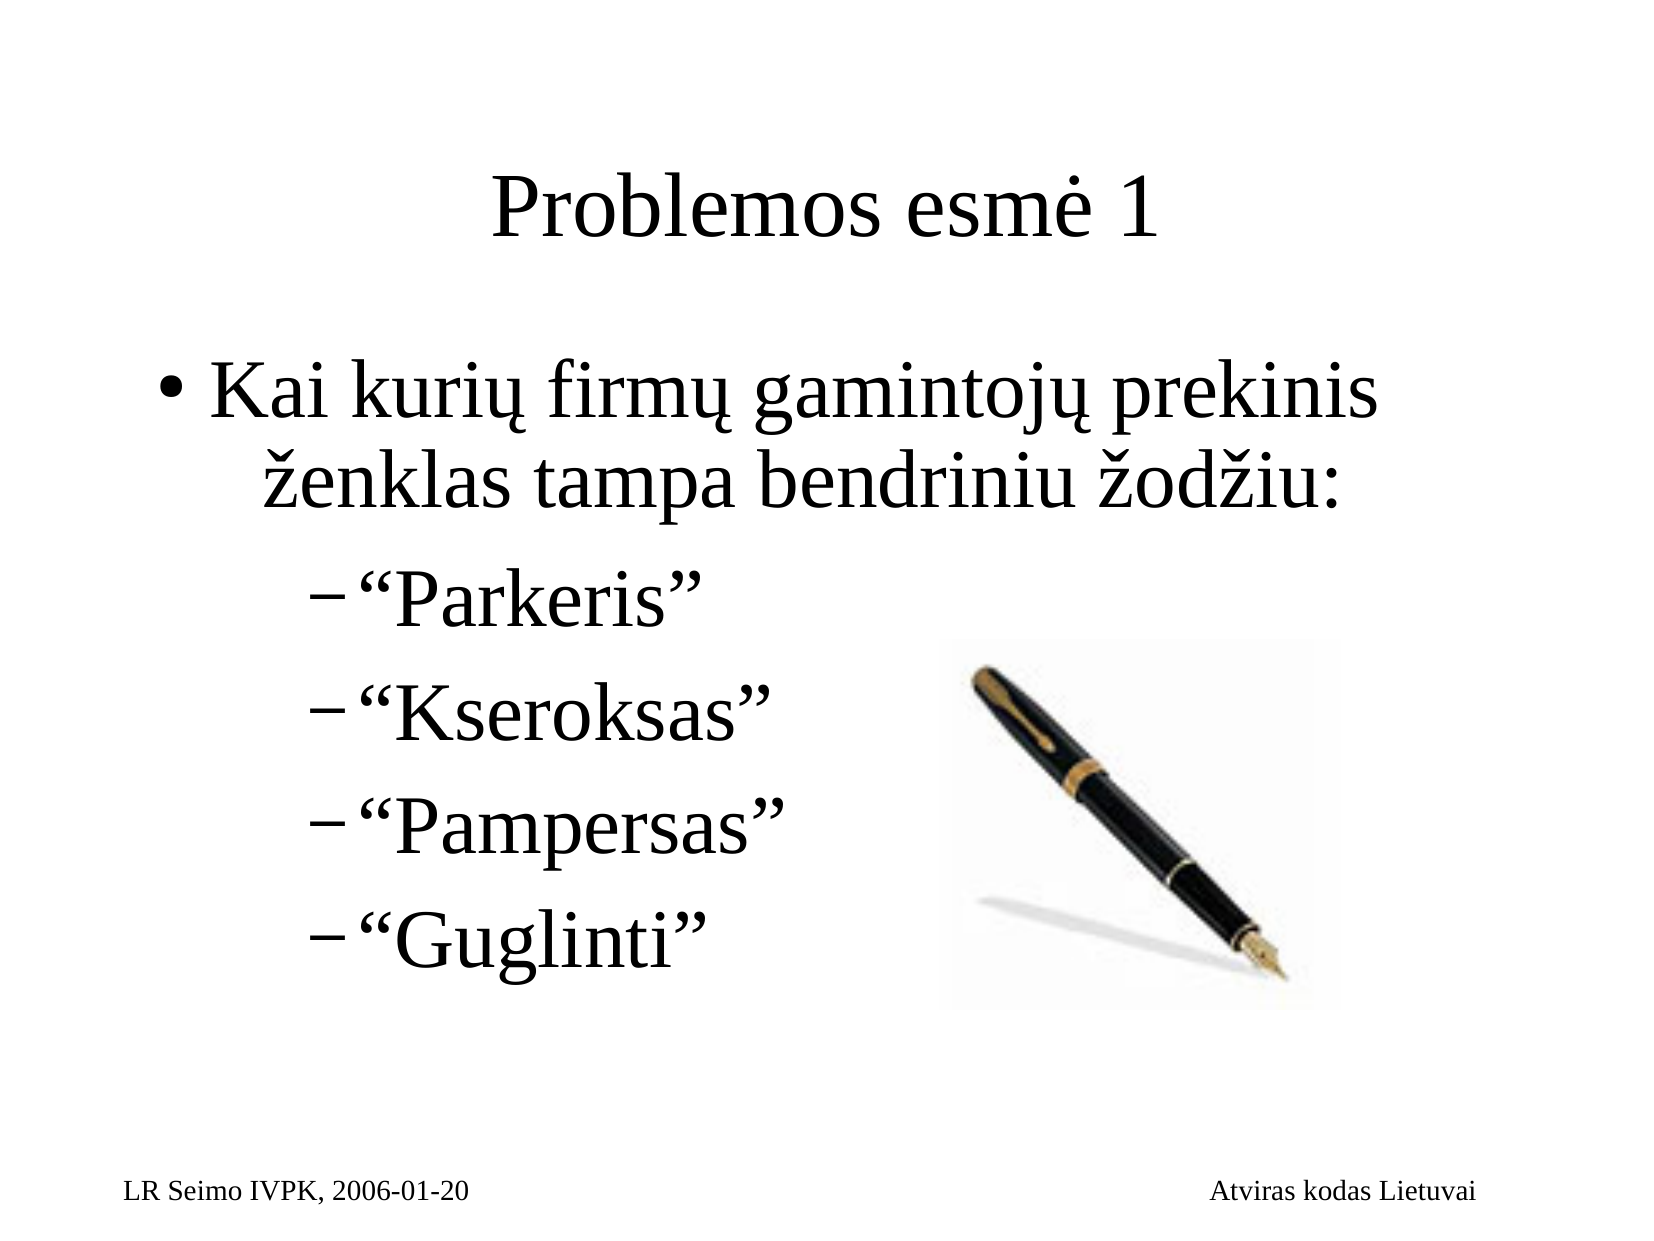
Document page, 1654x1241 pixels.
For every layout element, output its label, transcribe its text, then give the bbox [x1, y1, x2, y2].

title Problemos esmė 1 [121, 102, 1534, 310]
picture [908, 639, 1357, 1010]
list Kai kurių firmų gamintojų prekinis ženklas tampa bendriniu žodžiu: “Parkeris” “Kseroksas” “Pampersas” “Guglinti” [121, 344, 1534, 1126]
